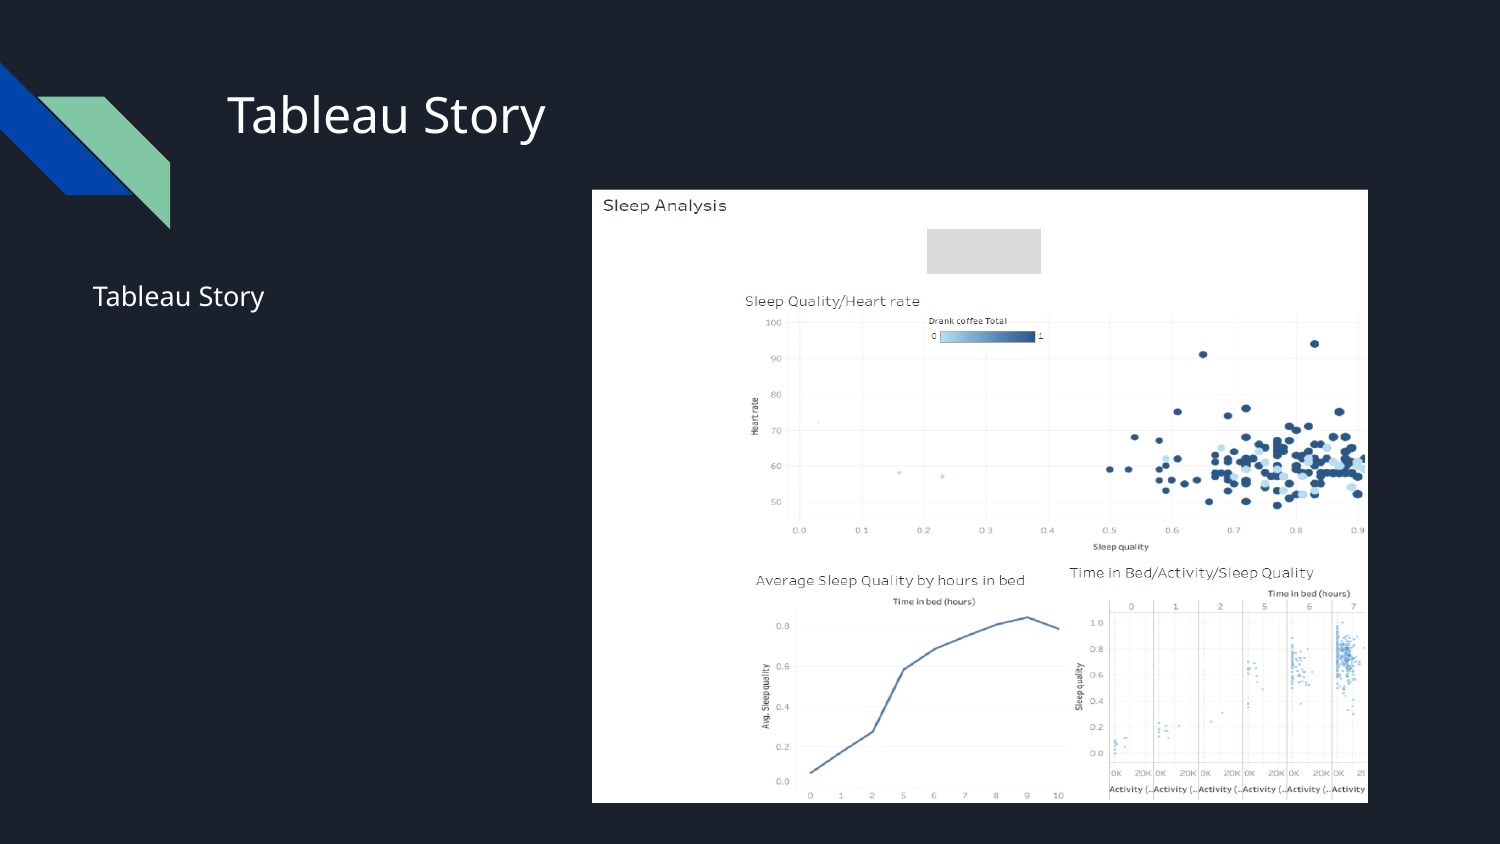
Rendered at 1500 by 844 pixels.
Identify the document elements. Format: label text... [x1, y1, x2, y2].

picture [592, 189, 1368, 803]
title Tableau Story [212, 64, 1368, 215]
list Tableau Story [78, 257, 586, 735]
